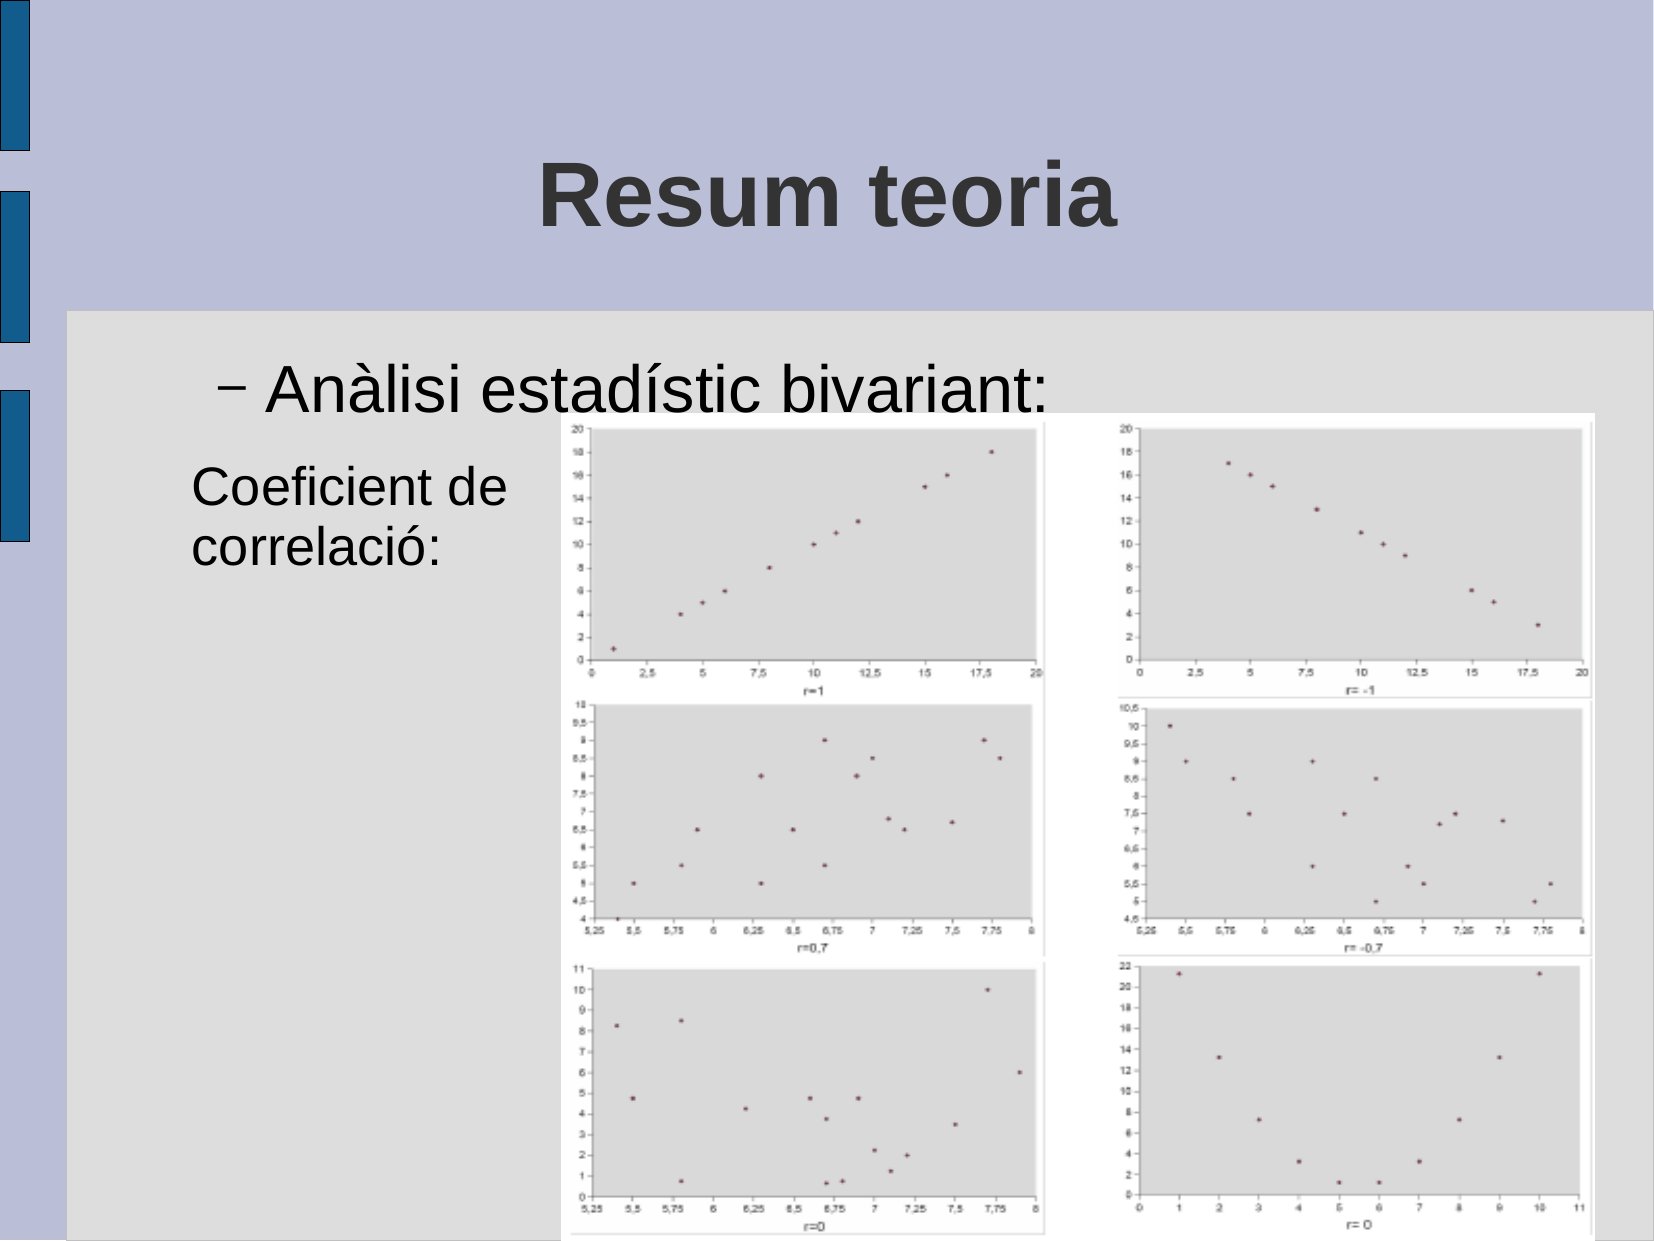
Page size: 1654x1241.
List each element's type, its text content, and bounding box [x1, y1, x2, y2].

title Resum teoria [121, 91, 1534, 299]
picture [561, 413, 1595, 1241]
text_box Anàlisi estadístic bivariant: [124, 352, 1565, 443]
text_box Coeficient de correlació: [159, 448, 573, 597]
